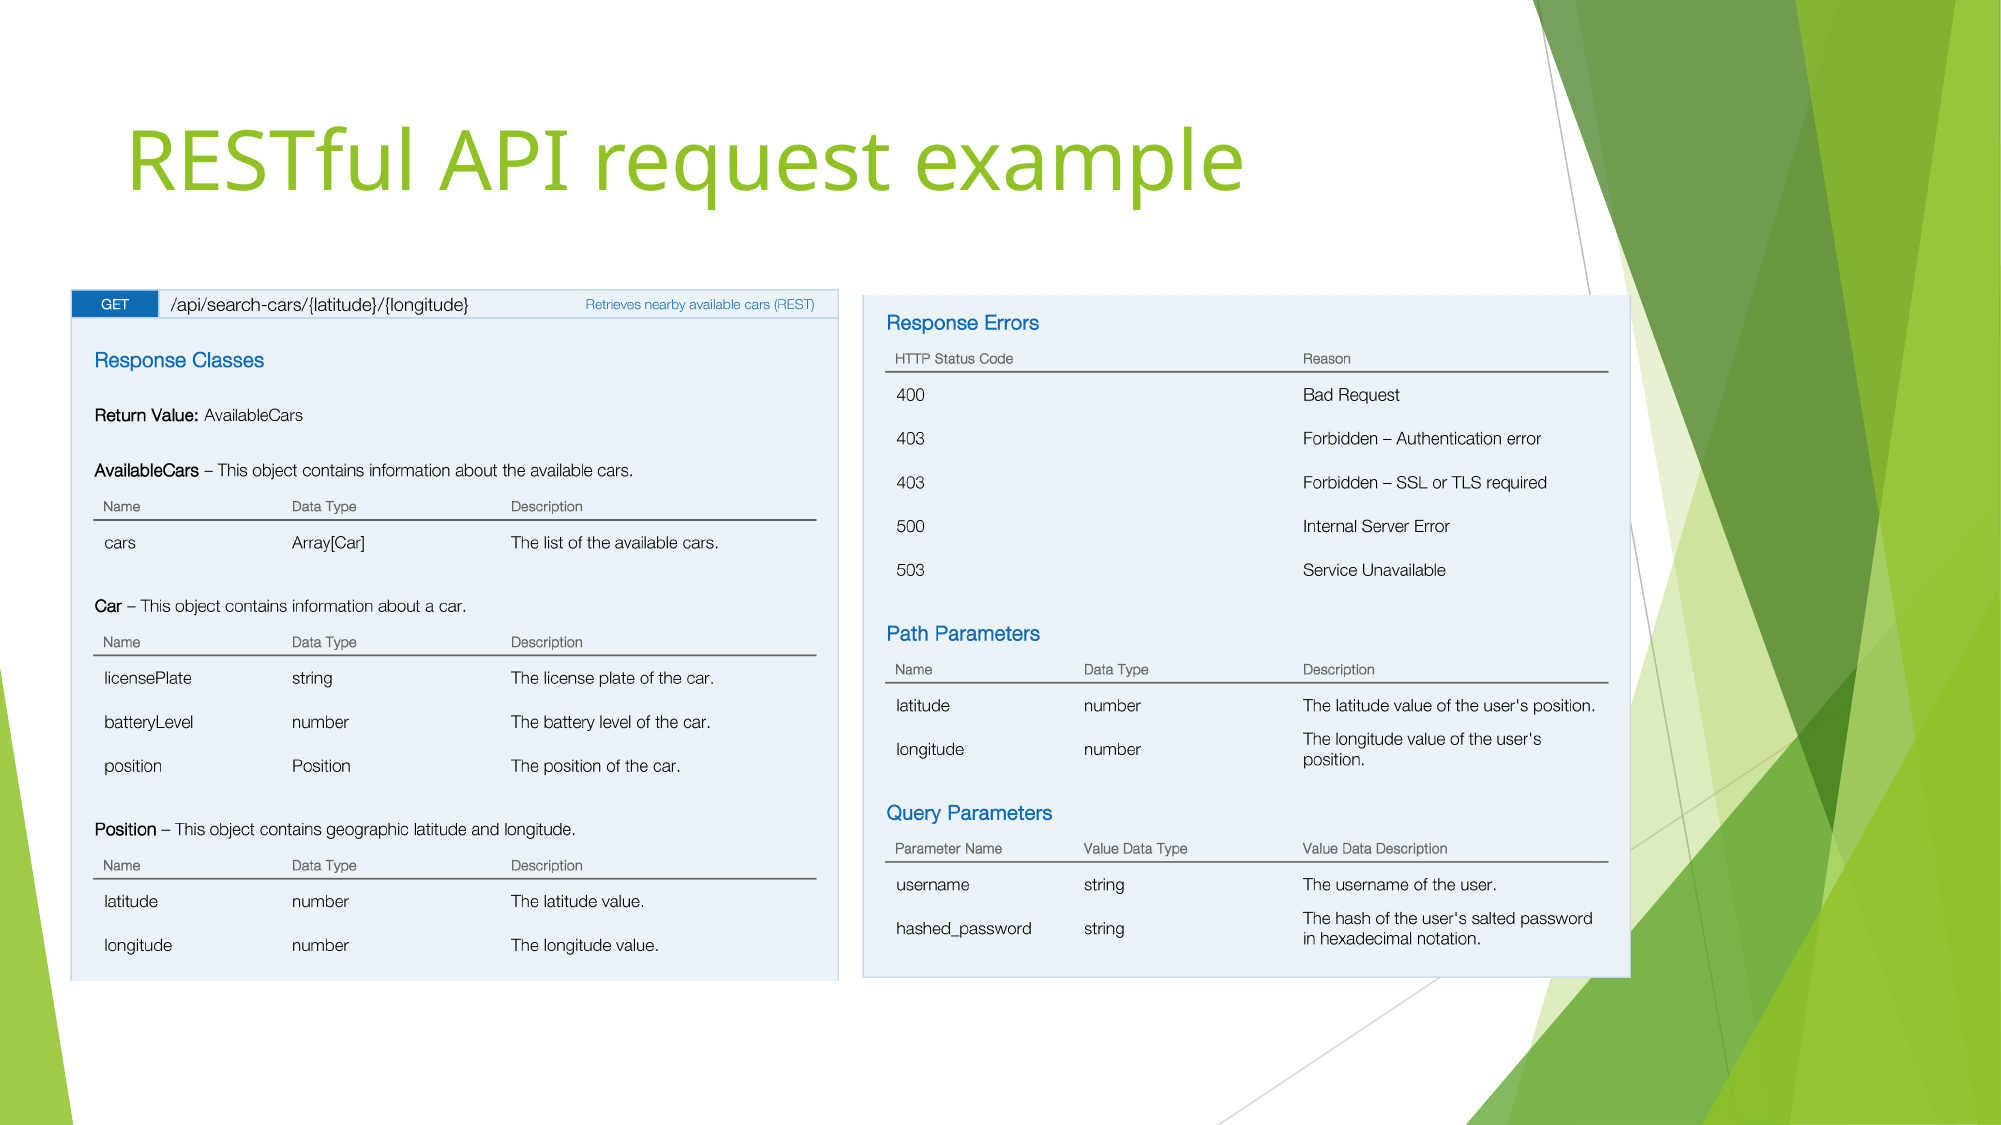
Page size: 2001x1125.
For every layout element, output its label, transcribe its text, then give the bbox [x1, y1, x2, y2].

title RESTful API request example [111, 99, 1522, 317]
picture [862, 295, 1631, 978]
picture [70, 289, 839, 981]
